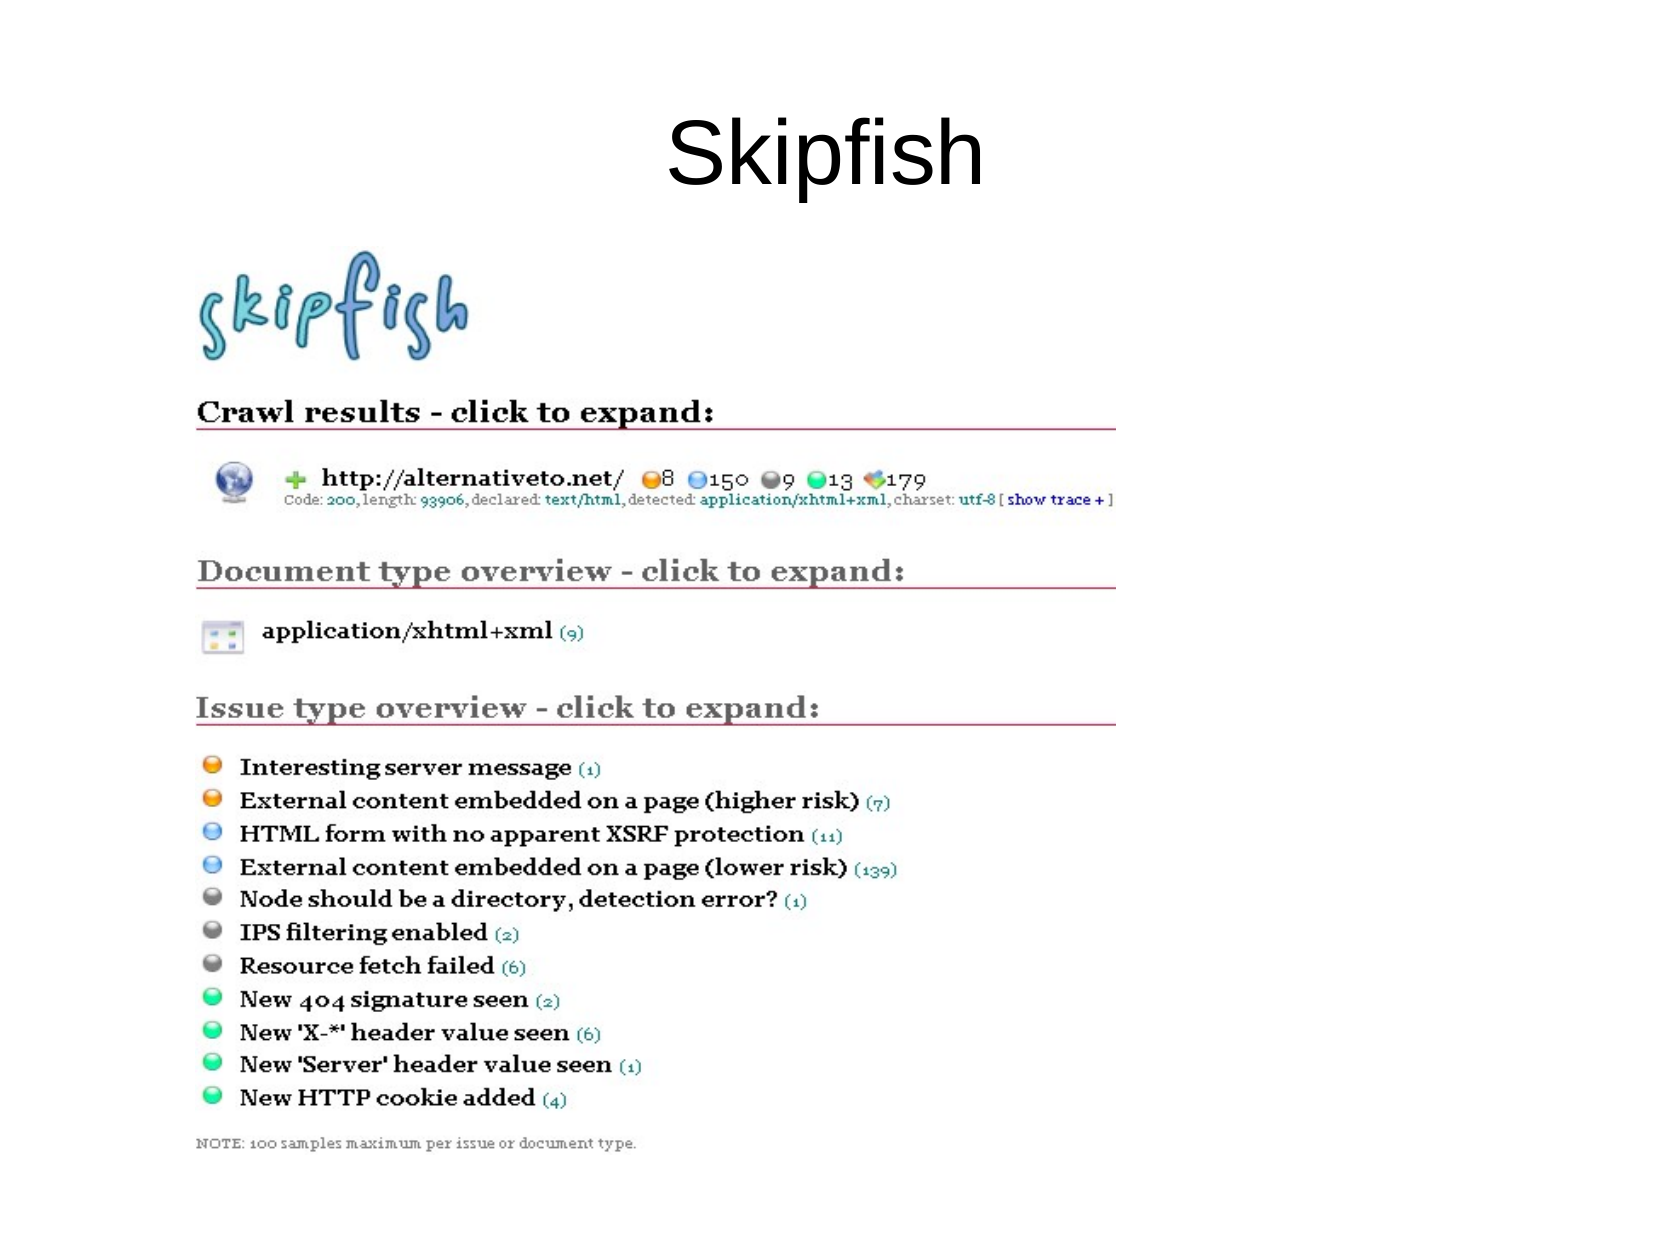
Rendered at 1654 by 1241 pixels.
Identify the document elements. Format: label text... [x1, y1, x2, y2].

title Skipfish [82, 49, 1571, 257]
picture [195, 246, 1116, 1156]
